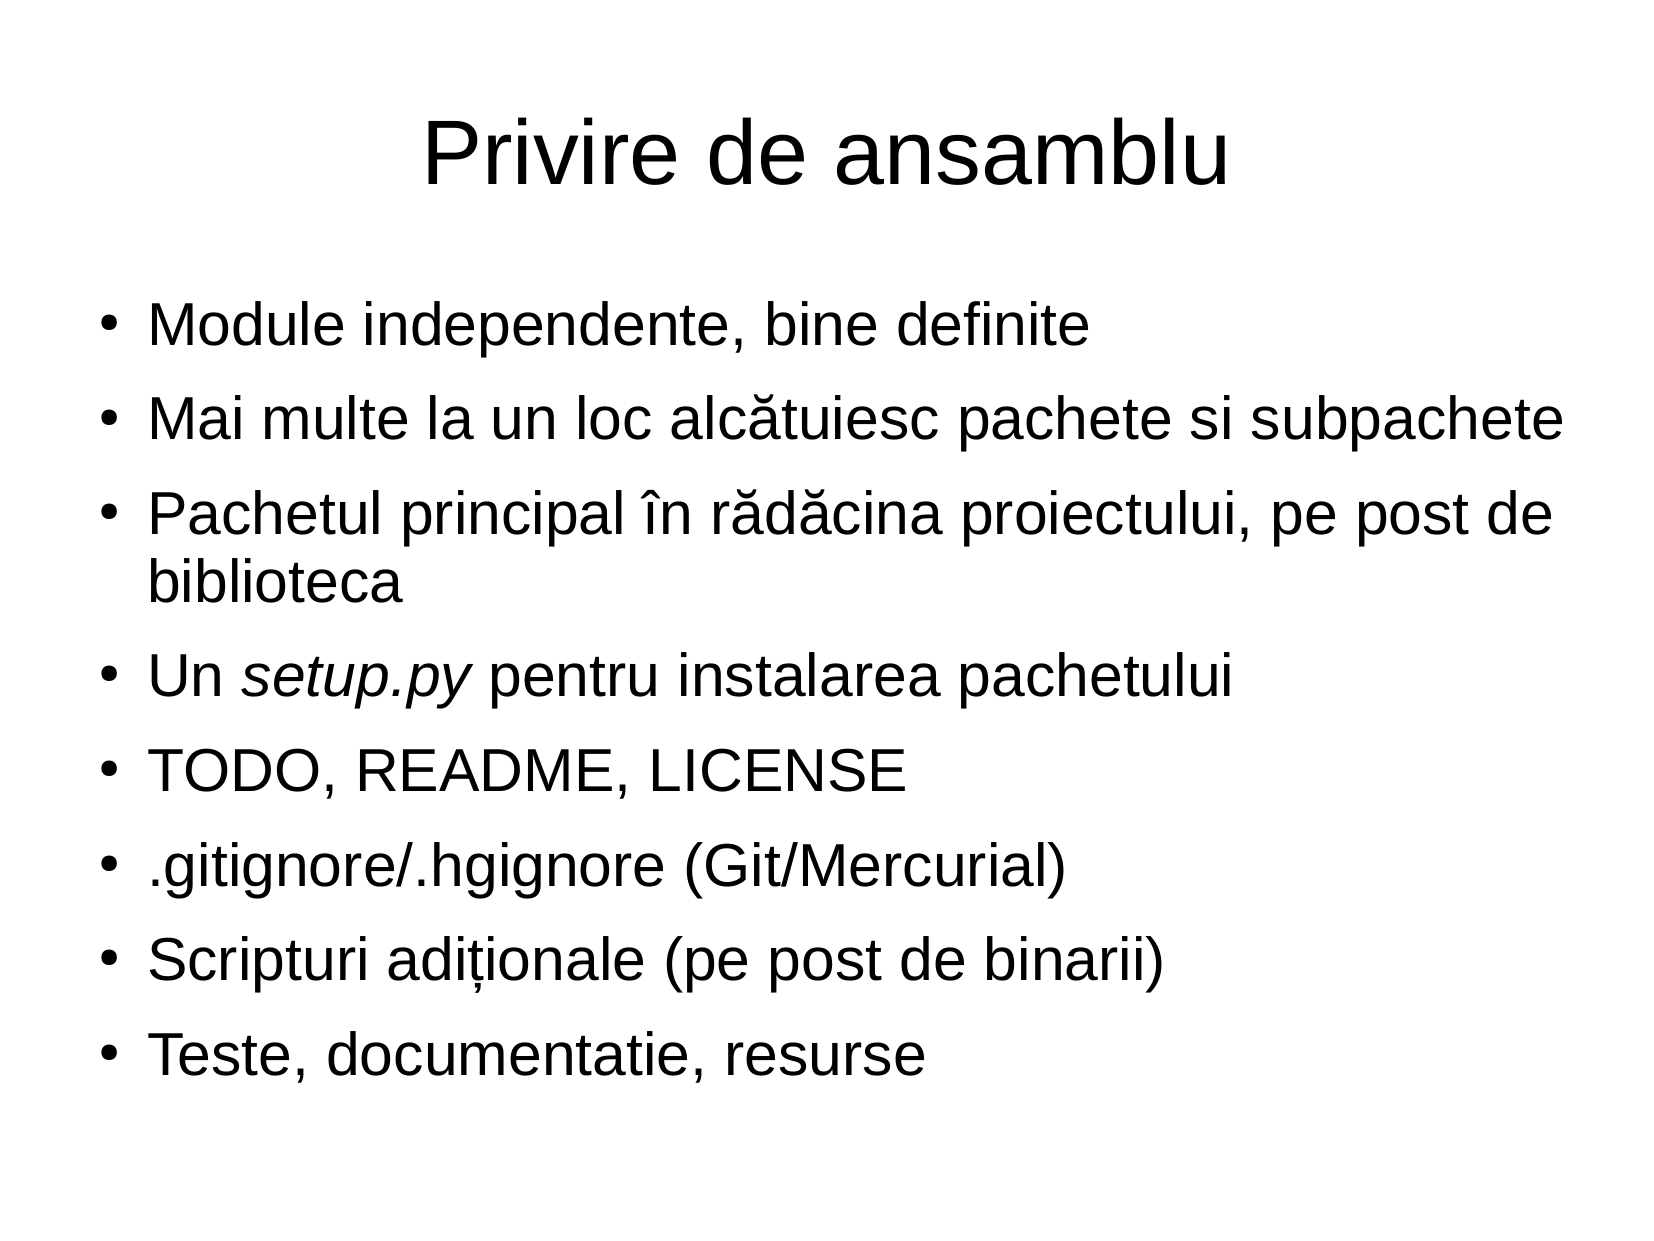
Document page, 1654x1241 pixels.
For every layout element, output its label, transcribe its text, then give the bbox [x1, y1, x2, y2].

list Module independente, bine definite Mai multe la un loc alcătuiesc pachete si subpachete Pachetul principal în rădăcina proiectului, pe post de biblioteca Un setup.py pentru instalarea pachetului TODO, README, LICENSE .gitignore/.hgignore (Git/Mercurial) Scripturi adiționale (pe post de binarii) Teste, documentatie, resurse [82, 290, 1571, 1156]
title Privire de ansamblu [82, 49, 1571, 257]
